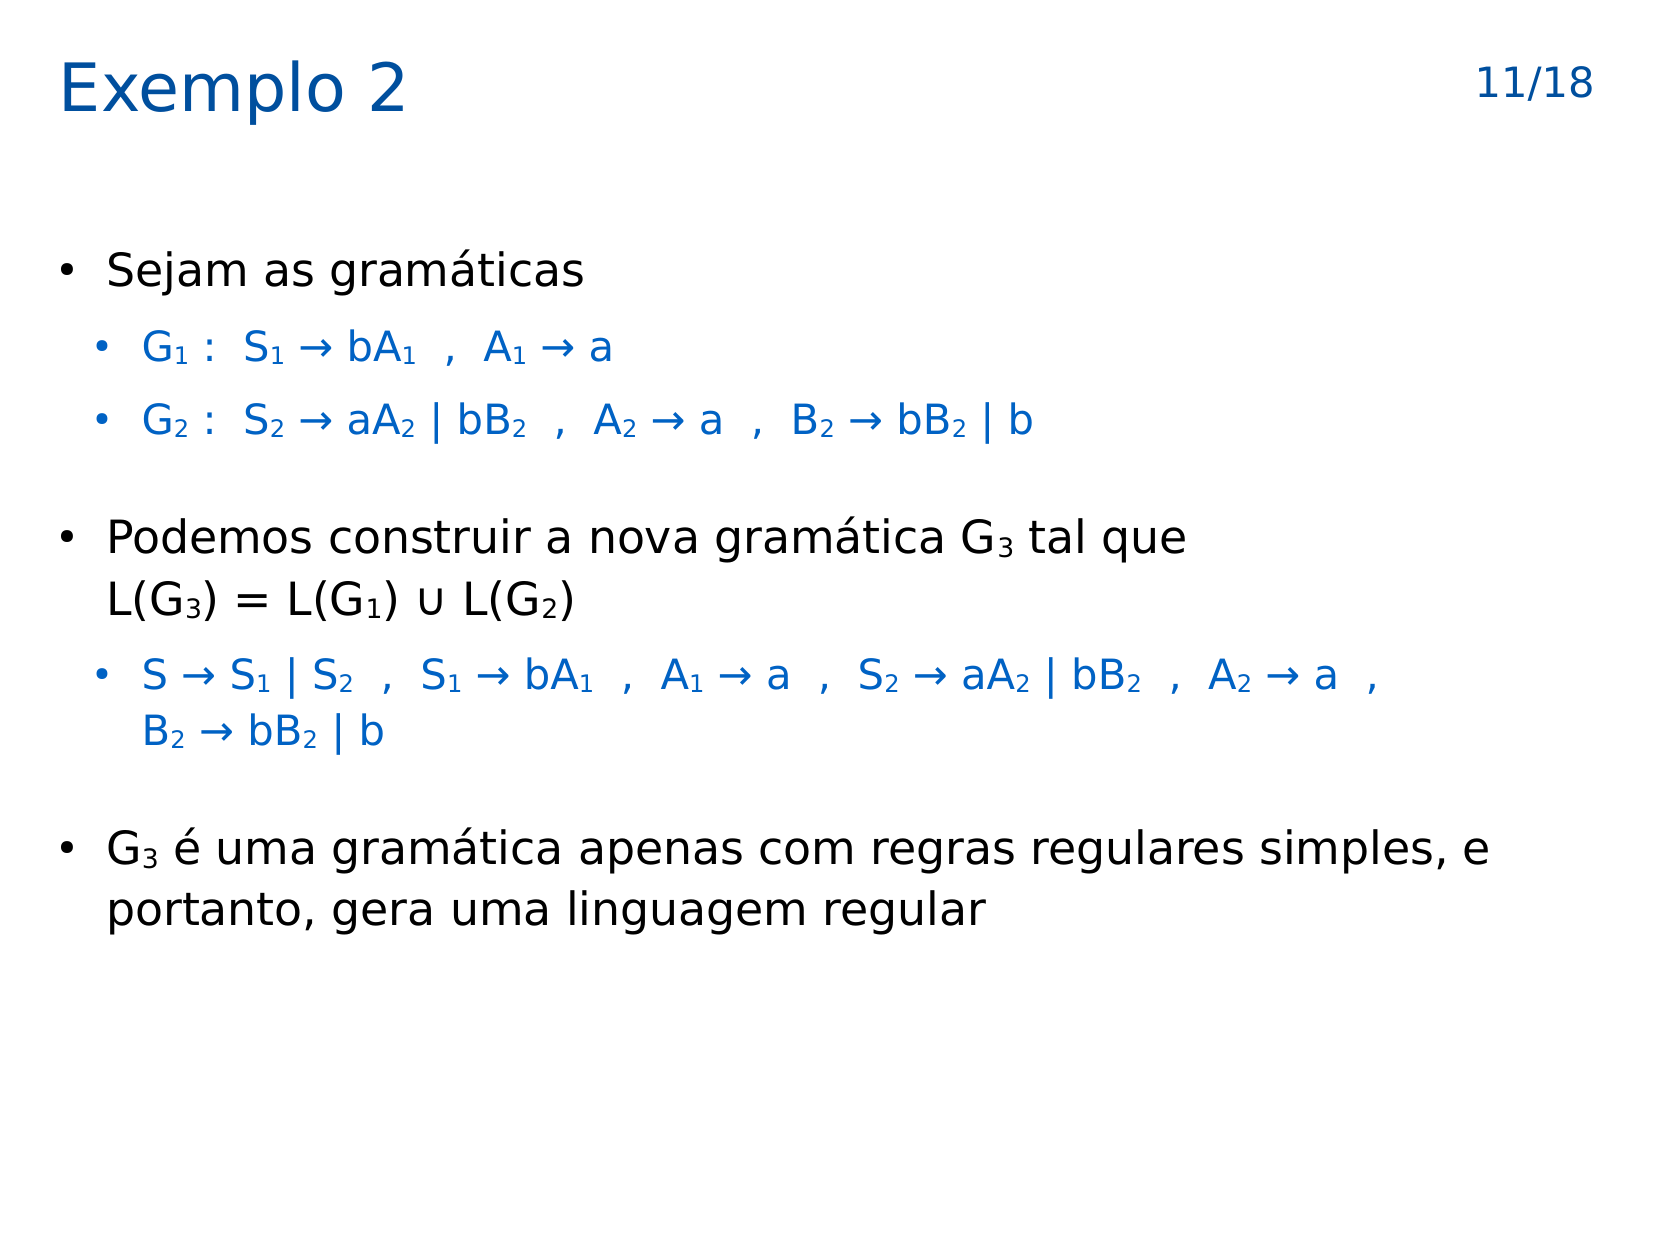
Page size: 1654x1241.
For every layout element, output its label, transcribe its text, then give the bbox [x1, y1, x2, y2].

title Exemplo 2 [59, 29, 1625, 148]
list Sejam as gramáticas G1 : S1 → bA1 , A1 → a G2 : S2 → aA2 | bB2 , A2 → a , B2 → bB2 | b Podemos construir a nova gramática G3 tal que L(G3) = L(G1) ∪ L(G2) S → S1 | S2 , S1 → bA1 , A1 → a , S2 → aA2 | bB2 , A2 → a , B2 → bB2 | b G3 é uma gramática apenas com regras regulares simples, e portanto, gera uma linguagem regular [59, 236, 1595, 1211]
